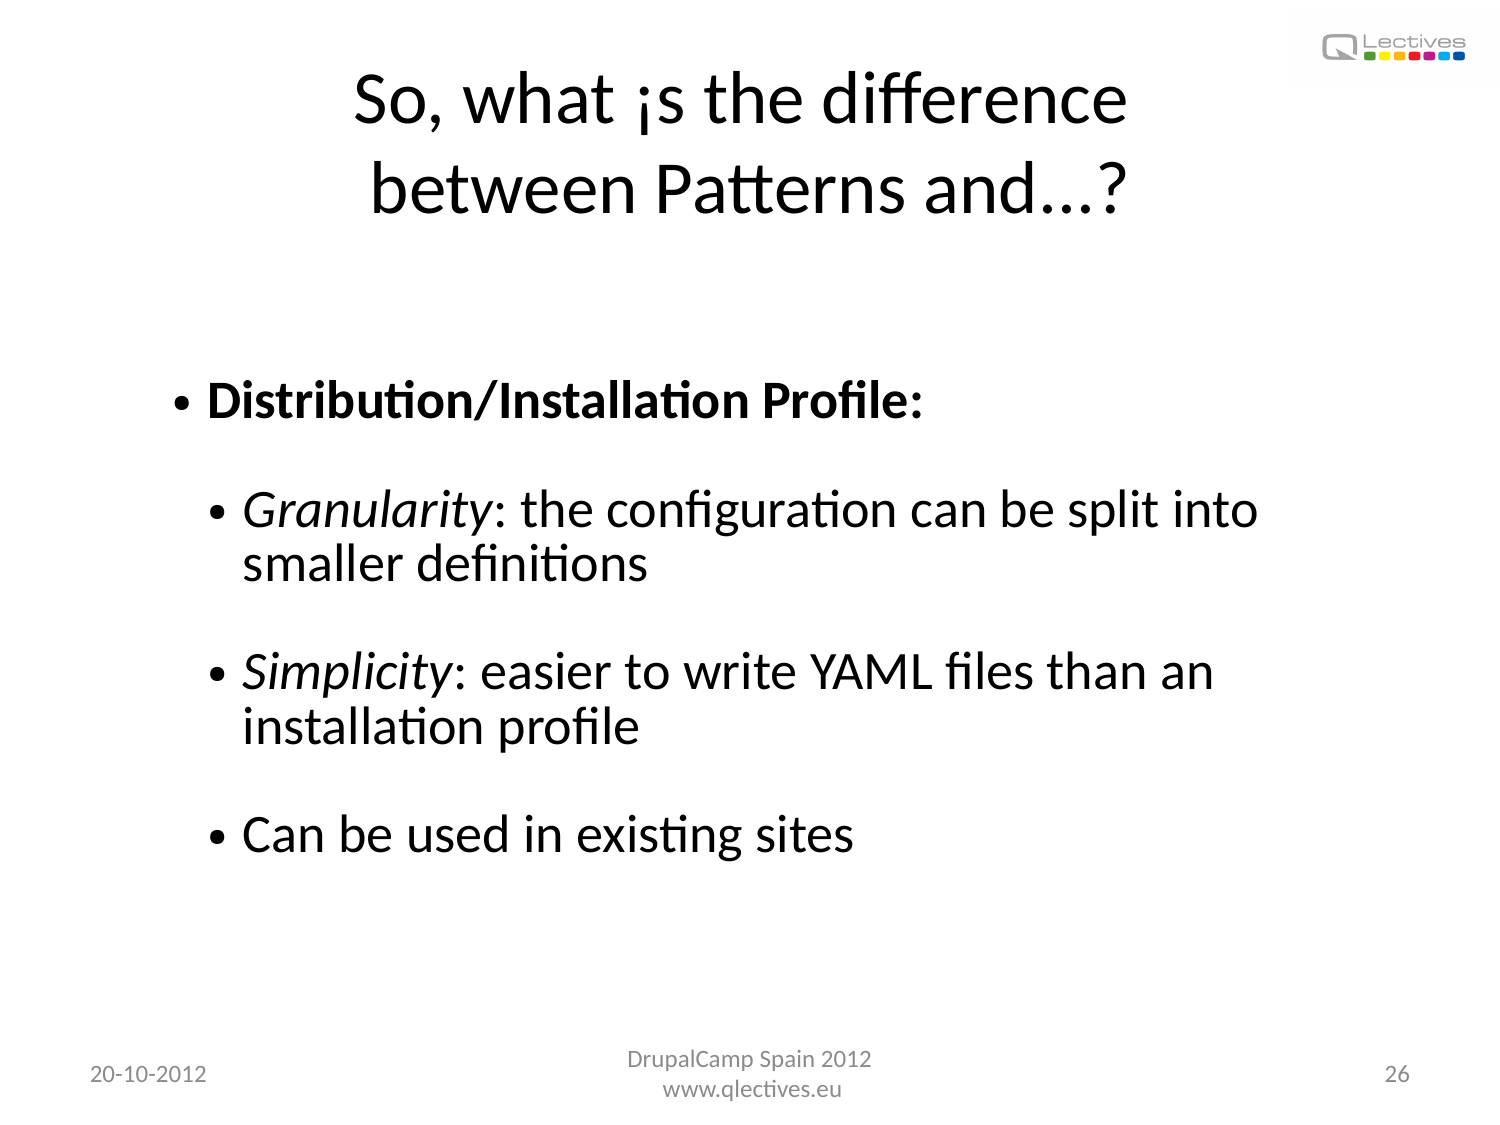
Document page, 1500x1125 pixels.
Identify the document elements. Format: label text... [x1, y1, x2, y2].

picture [1288, 9, 1500, 90]
text_box DrupalCamp Spain 2012 www.qlectives.eu [512, 1042, 988, 1103]
text_box <number> [1074, 1042, 1425, 1103]
text_box So, what ¡s the difference between Patterns and...? [75, 45, 1425, 233]
text_box 20-10-2012 [74, 1042, 425, 1103]
text_box Distribution/Installation Profile: Granularity: the configuration can be split into smaller definitions Simplicity: easier to write YAML files than an installation profile Can be used in existing sites [157, 370, 1357, 953]
